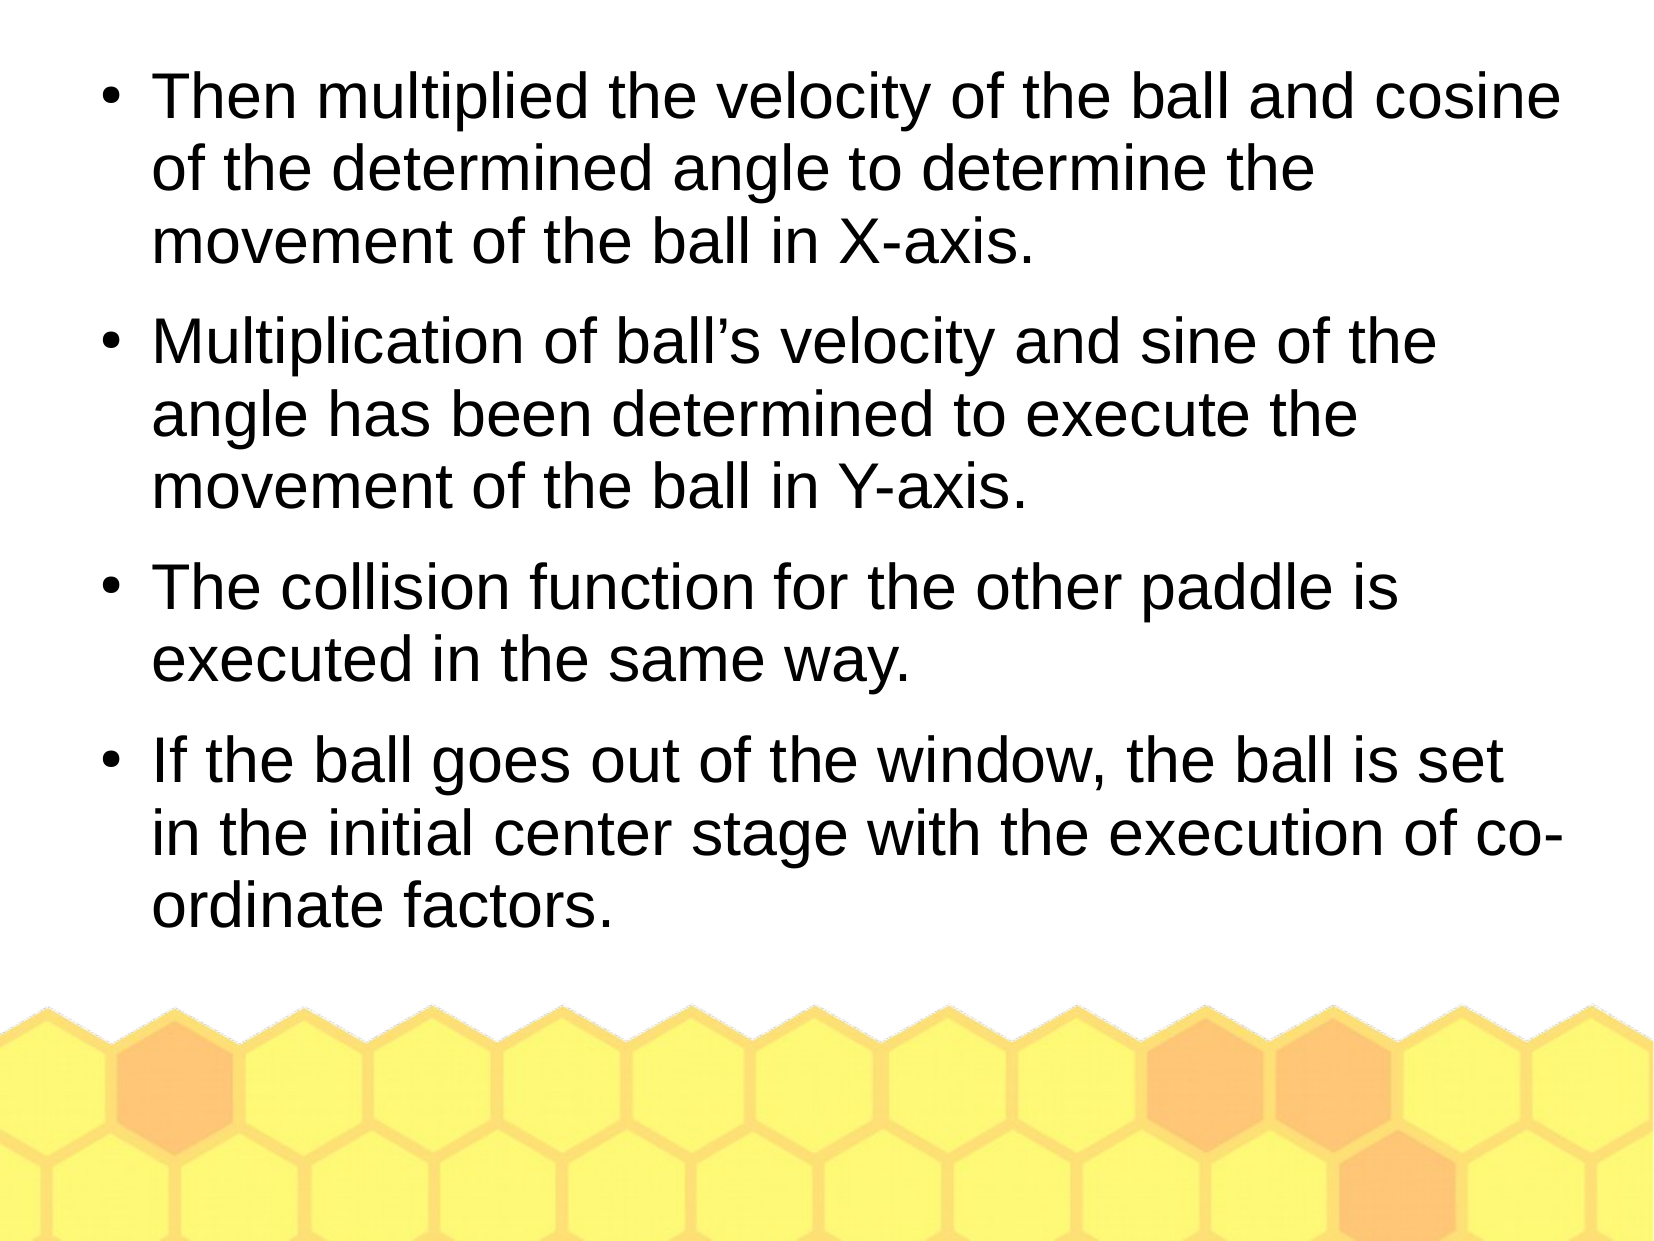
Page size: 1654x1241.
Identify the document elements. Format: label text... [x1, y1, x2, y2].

list Then multiplied the velocity of the ball and cosine of the determined angle to determine the movement of the ball in X-axis. Multiplication of ball’s velocity and sine of the angle has been determined to execute the movement of the ball in Y-axis. The collision function for the other paddle is executed in the same way. If the ball goes out of the window, the ball is set in the initial center stage with the execution of co-ordinate factors. [82, 60, 1571, 946]
picture [0, 1001, 1654, 1241]
